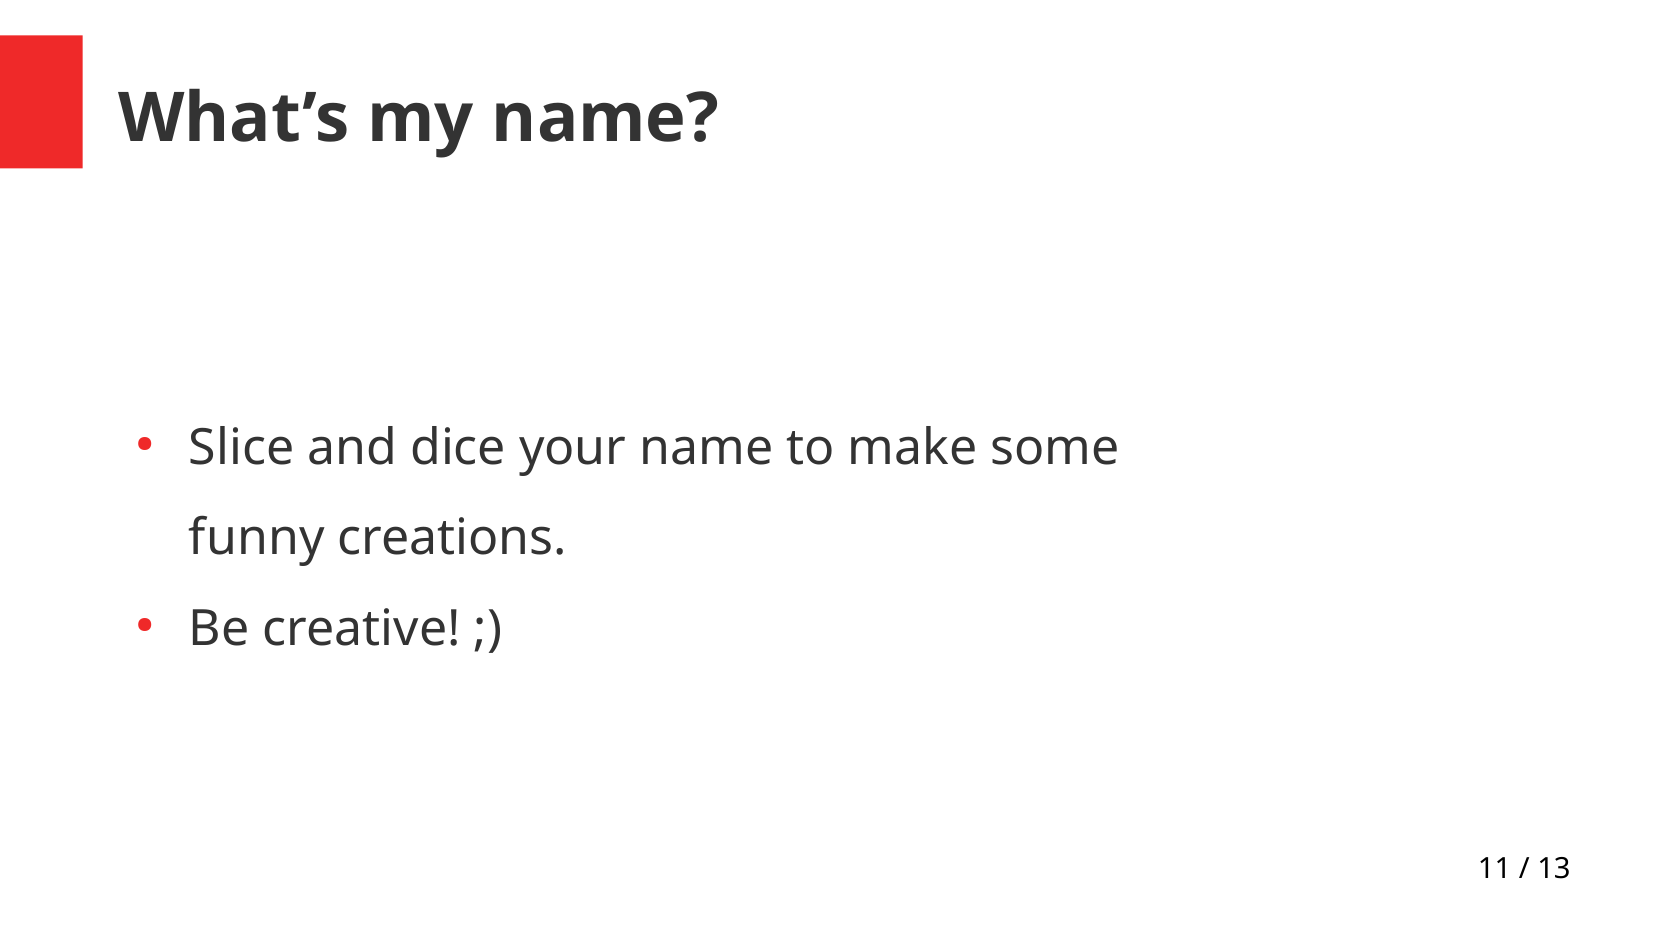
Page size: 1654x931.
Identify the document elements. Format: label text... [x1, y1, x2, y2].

list Slice and dice your name to make some funny creations. Be creative! ;) [118, 265, 1536, 806]
title What’s my name? [118, 37, 1571, 193]
